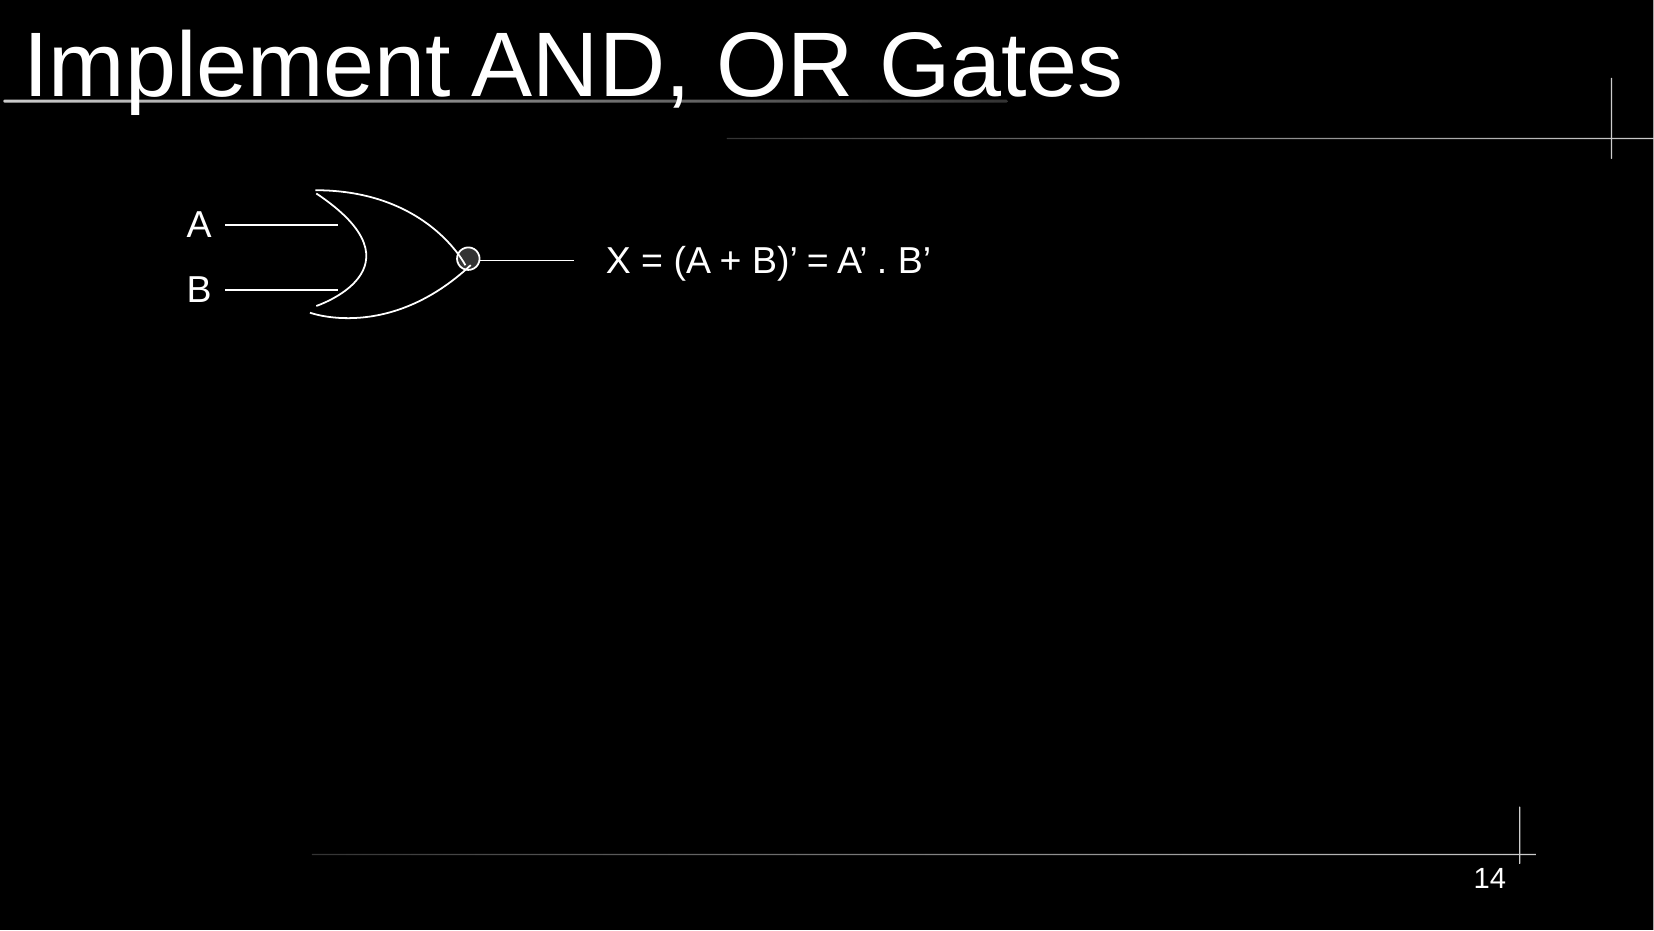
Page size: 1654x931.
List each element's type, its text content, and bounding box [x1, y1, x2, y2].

text_box B [171, 261, 227, 319]
text_box [457, 247, 480, 270]
title Implement AND, OR Gates [23, 11, 1589, 119]
text_box A [171, 196, 227, 254]
text_box X = (A + B)’ = A’ . B’ [591, 231, 946, 289]
